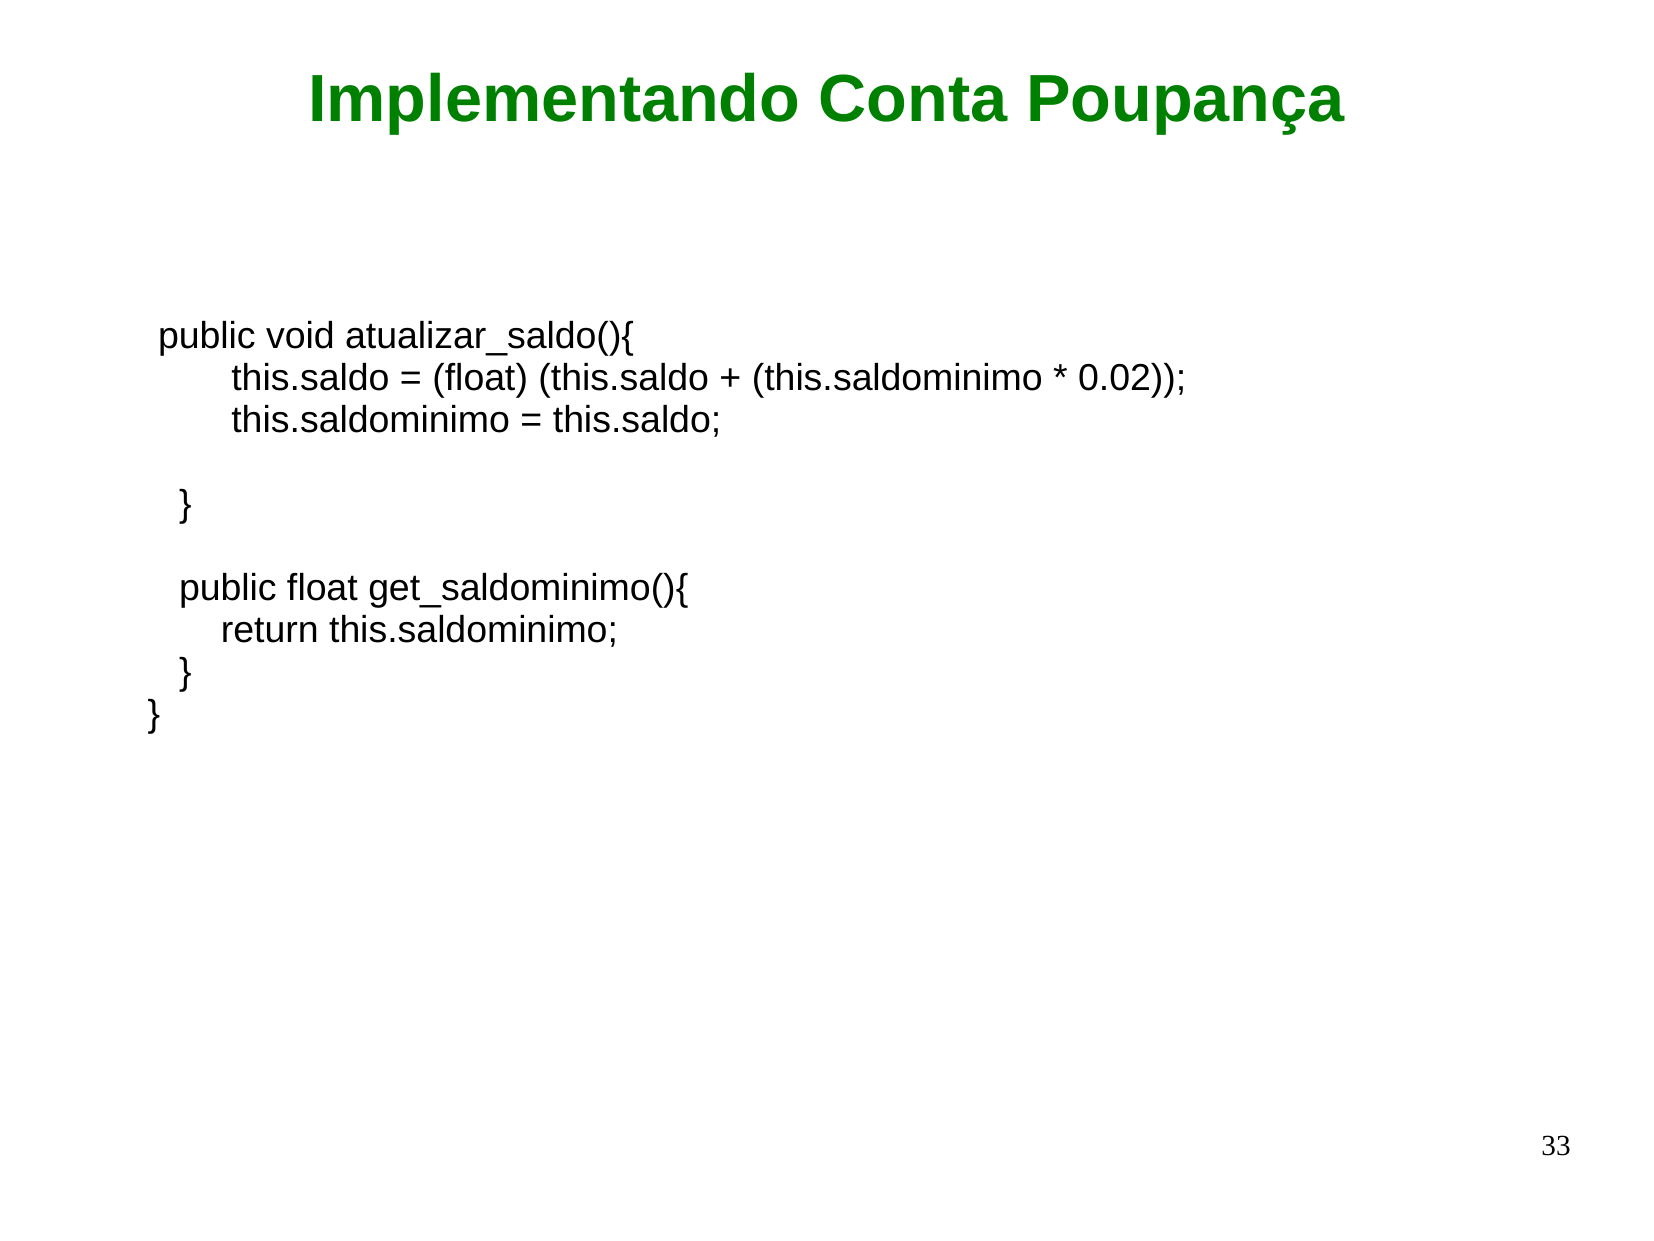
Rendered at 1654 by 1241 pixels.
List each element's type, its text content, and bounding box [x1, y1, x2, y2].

list public void atualizar_saldo(){ this.saldo = (float) (this.saldo + (this.saldominimo * 0.02)); this.saldominimo = this.saldo; } public float get_saldominimo(){ return this.saldominimo; } } [147, 314, 1636, 1034]
title Implementando Conta Poupança [82, 49, 1571, 148]
